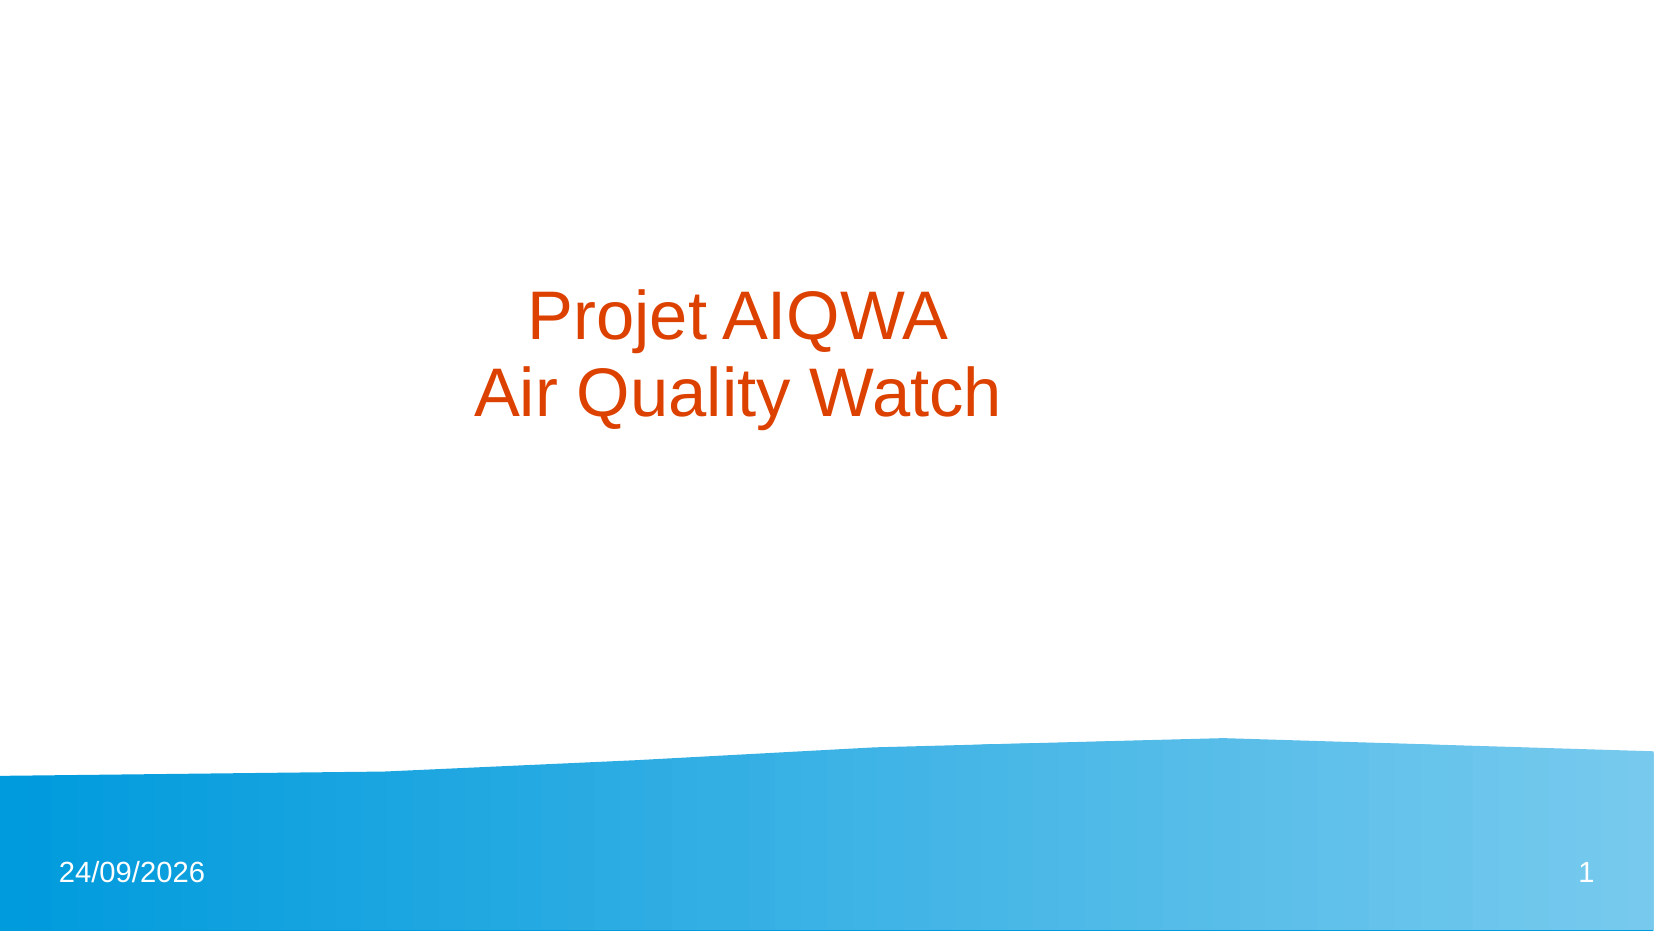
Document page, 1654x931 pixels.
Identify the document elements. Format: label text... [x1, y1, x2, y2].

title Projet AIQWA Air Quality Watch [0, 265, 1477, 443]
